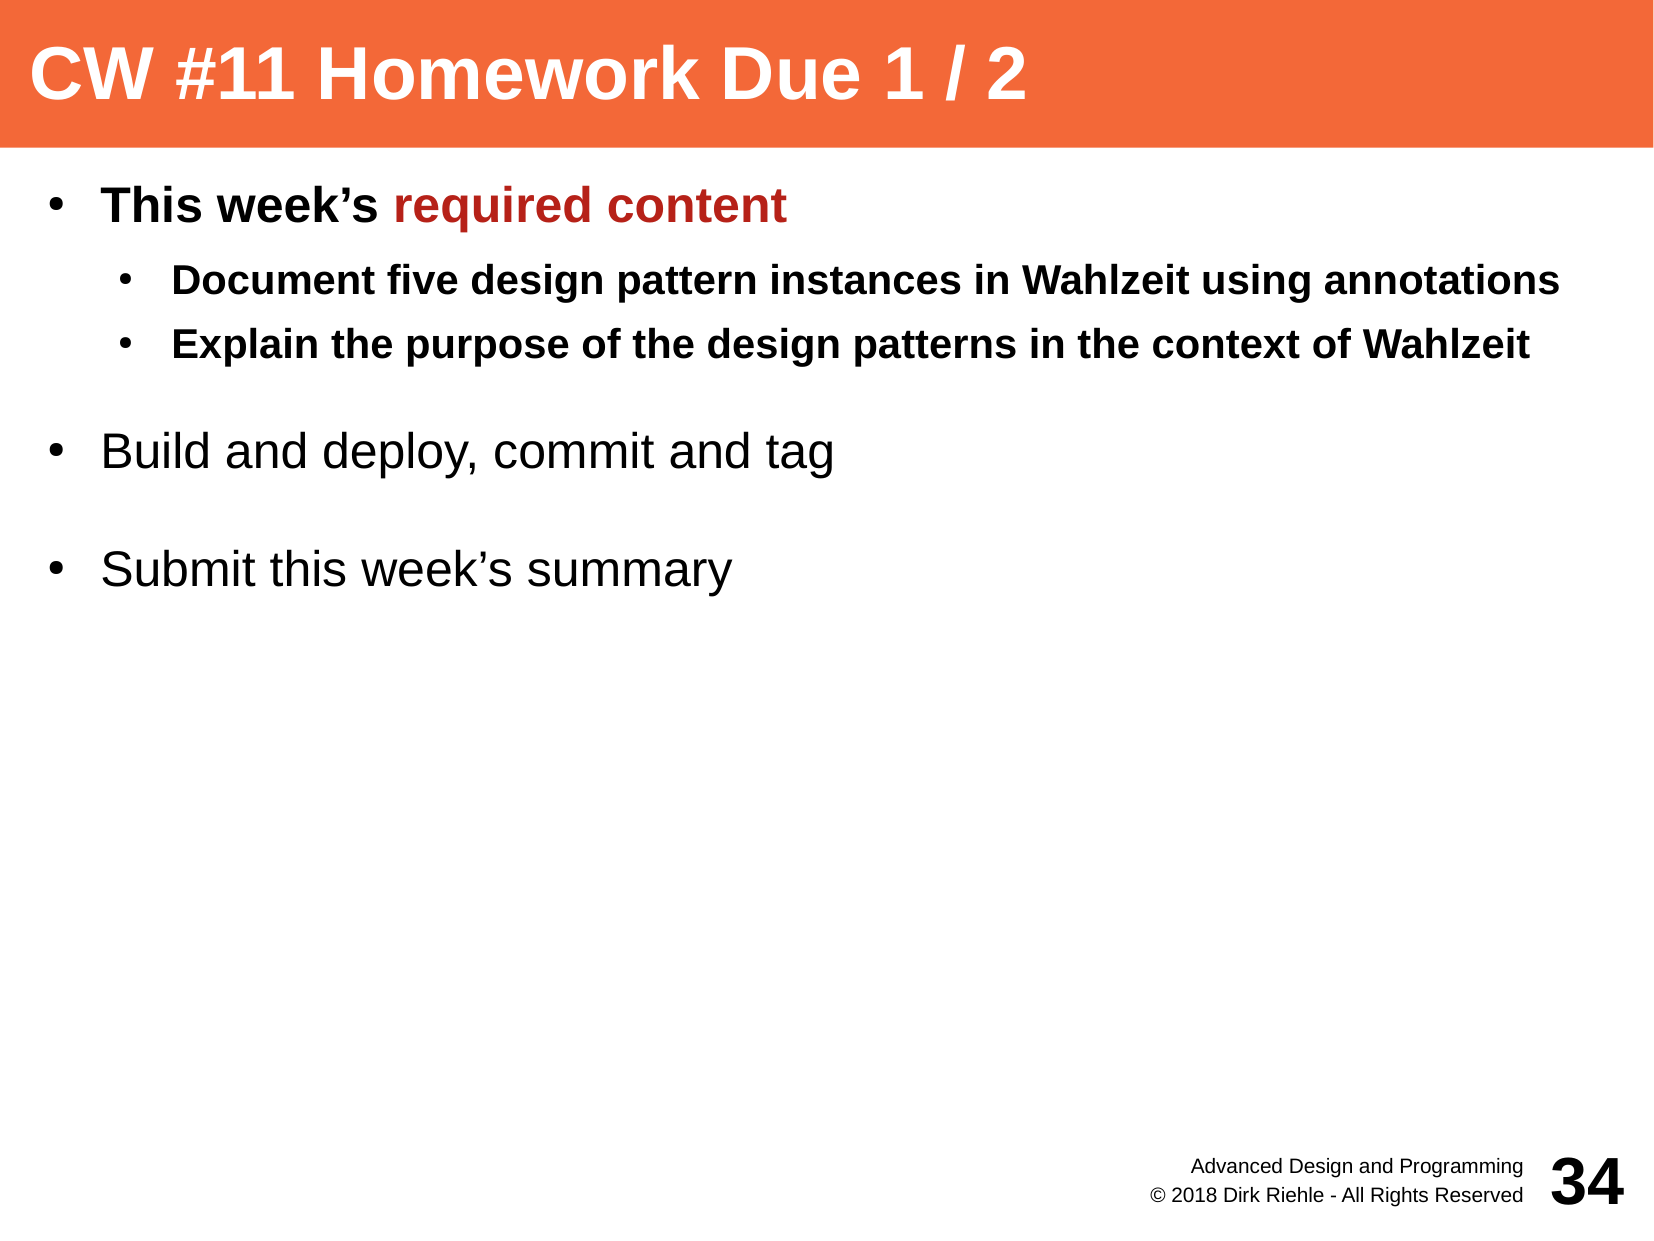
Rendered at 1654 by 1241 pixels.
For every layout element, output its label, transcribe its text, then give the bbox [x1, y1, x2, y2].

list This week’s required content Document five design pattern instances in Wahlzeit using annotations Explain the purpose of the design patterns in the context of Wahlzeit Build and deploy, commit and tag Submit this week’s summary [29, 177, 1625, 1211]
title CW #11 Homework Due 1 / 2 [0, 0, 1654, 148]
